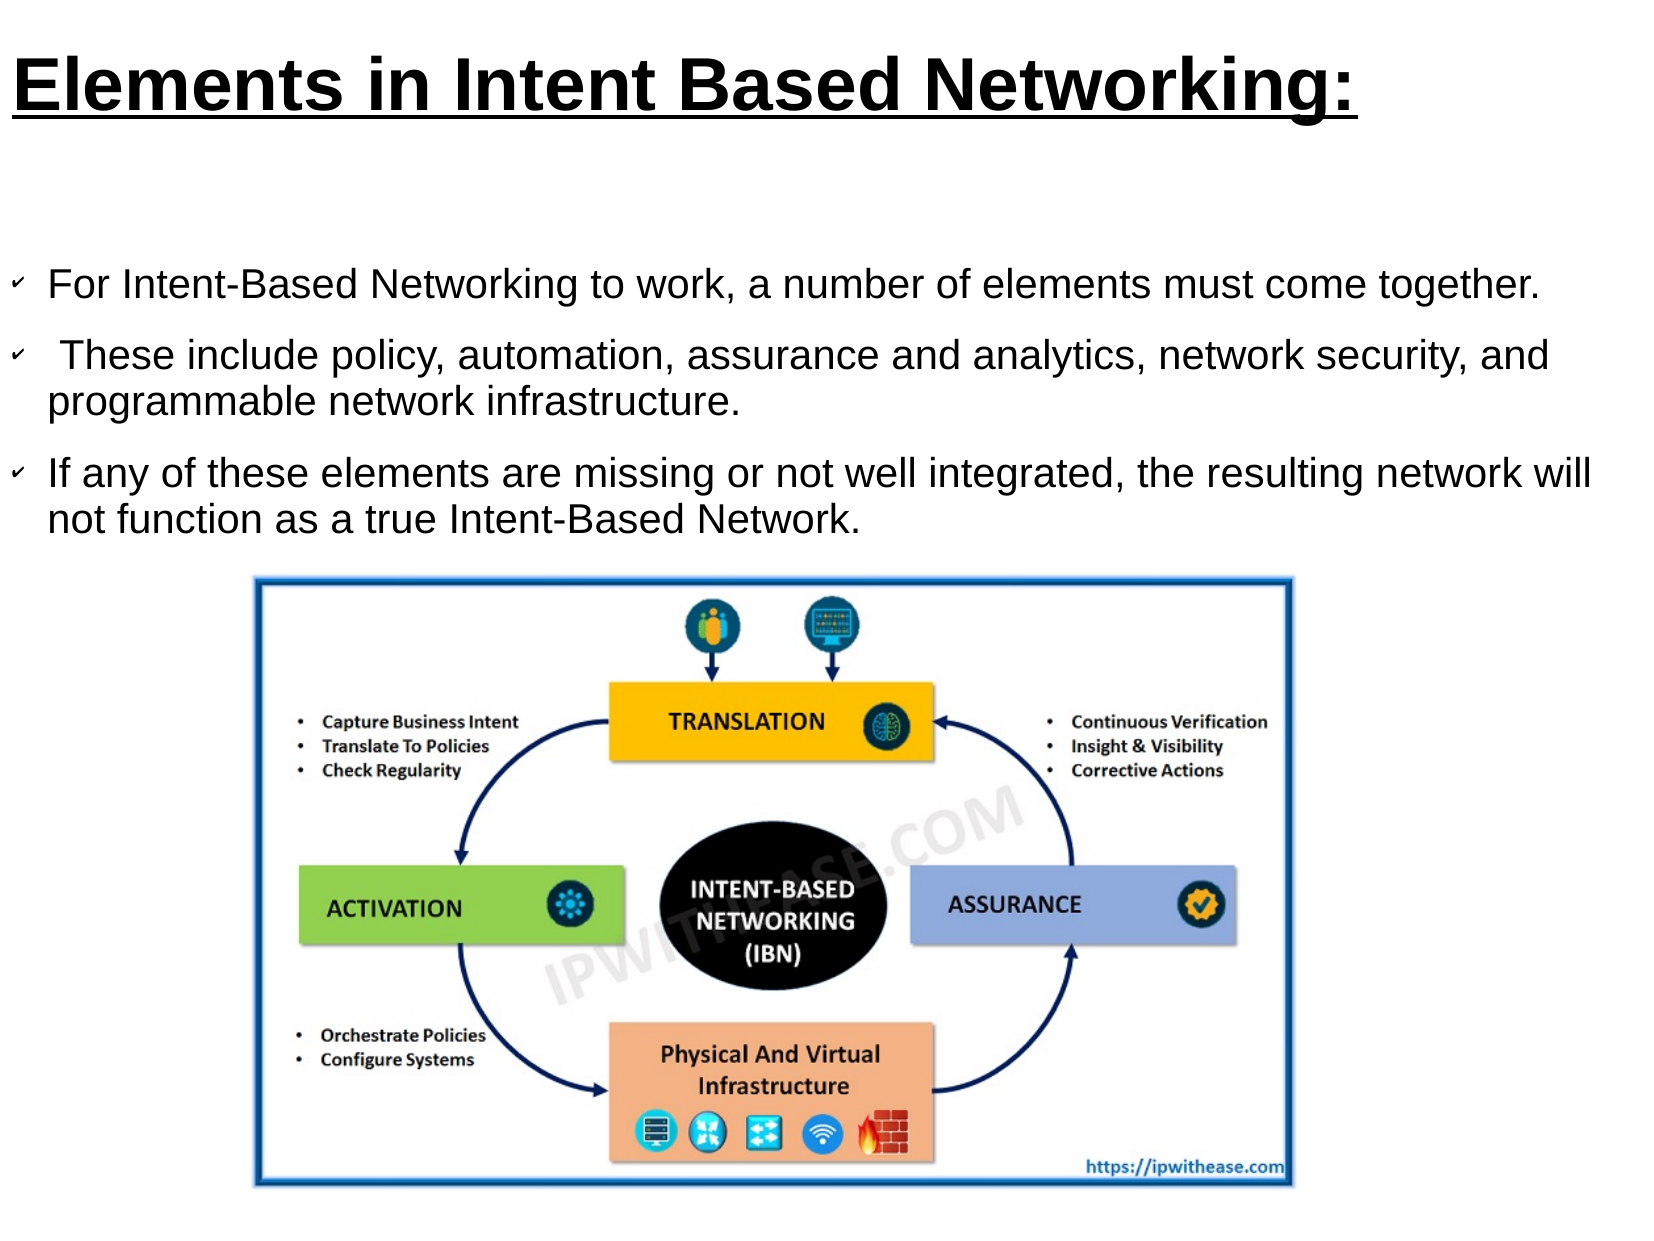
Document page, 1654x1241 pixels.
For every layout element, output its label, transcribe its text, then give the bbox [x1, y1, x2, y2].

picture [248, 571, 1300, 1193]
text_box Elements in Intent Based Networking: For Intent-Based Networking to work, a number of elements must come together. These include policy, automation, assurance and analytics, network security, and programmable network infrastructure. If any of these elements are missing or not well integrated, the resulting network will not function as a true Intent-Based Network. [0, 35, 1654, 646]
